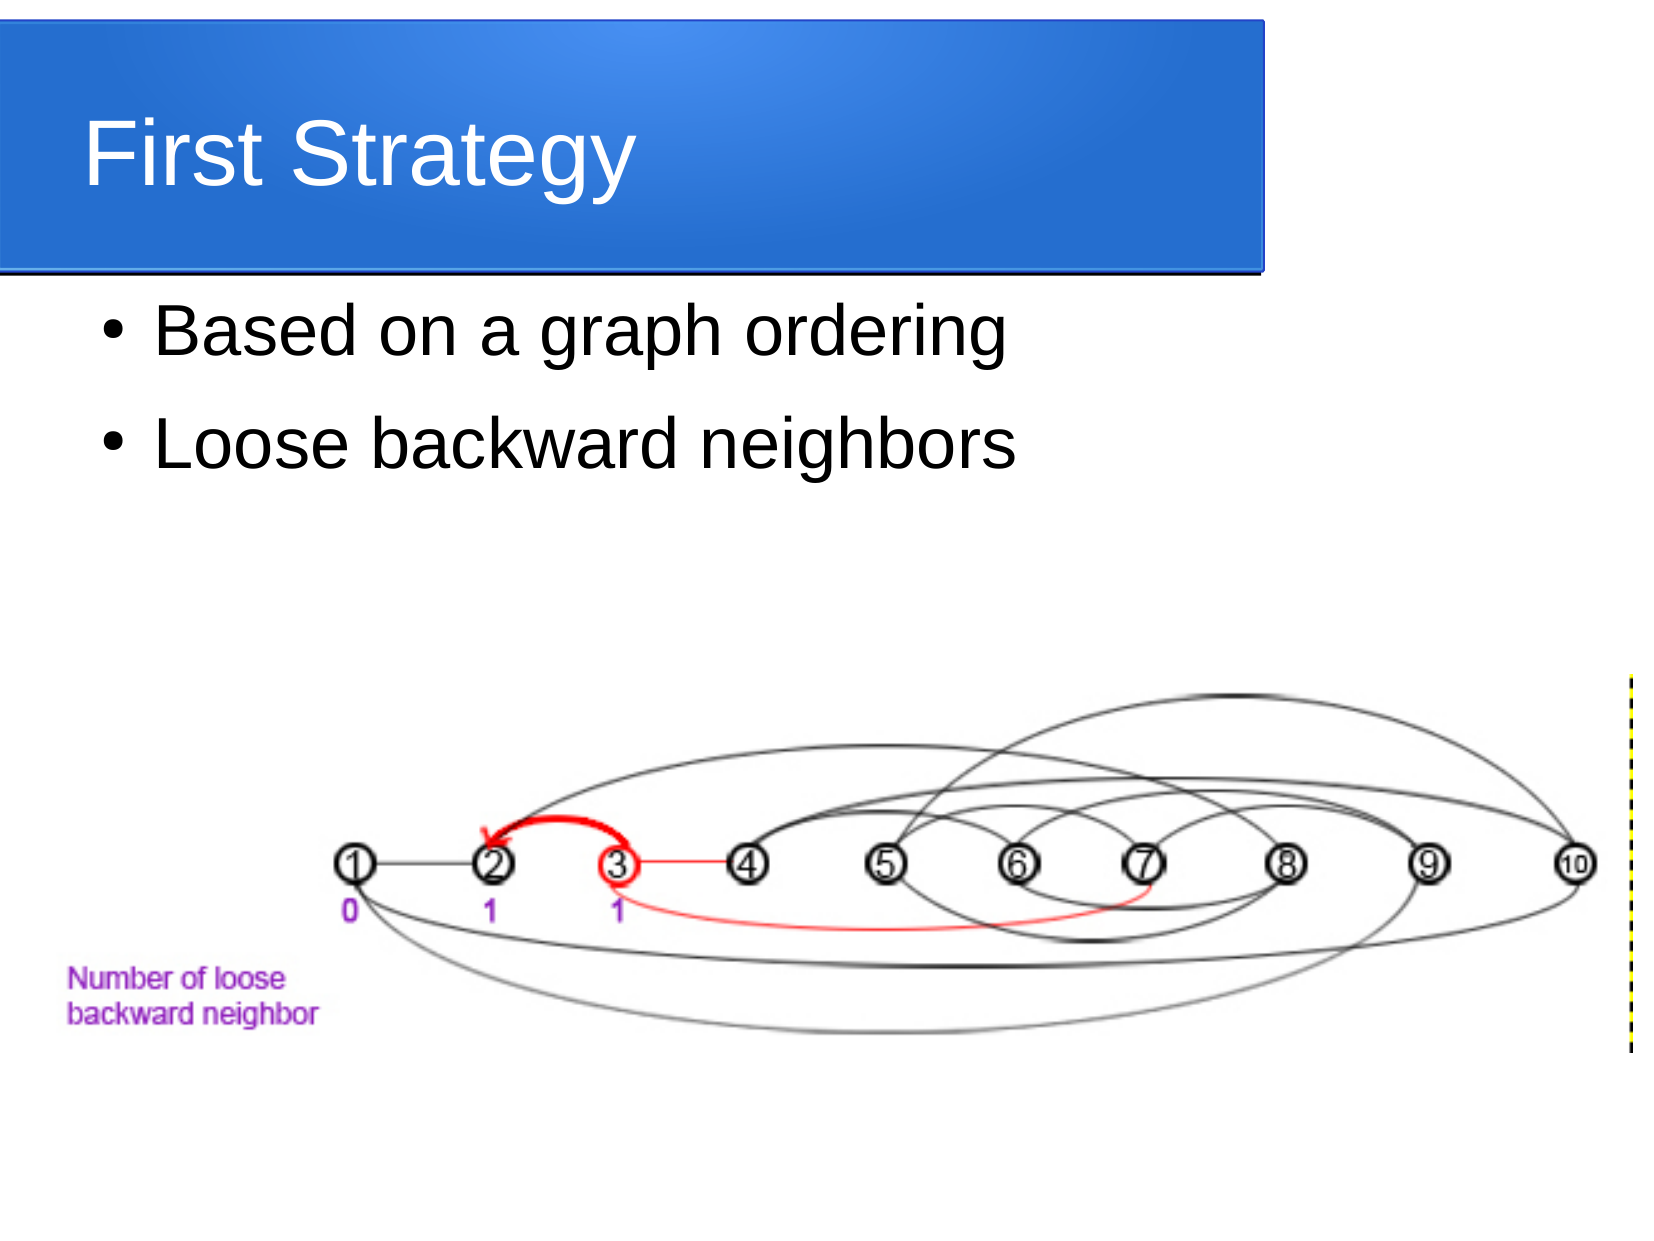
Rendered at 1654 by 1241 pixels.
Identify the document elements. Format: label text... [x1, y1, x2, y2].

picture [0, 674, 1633, 1053]
list Based on a graph ordering Loose backward neighbors [82, 290, 1538, 674]
title First Strategy [82, 49, 1250, 257]
